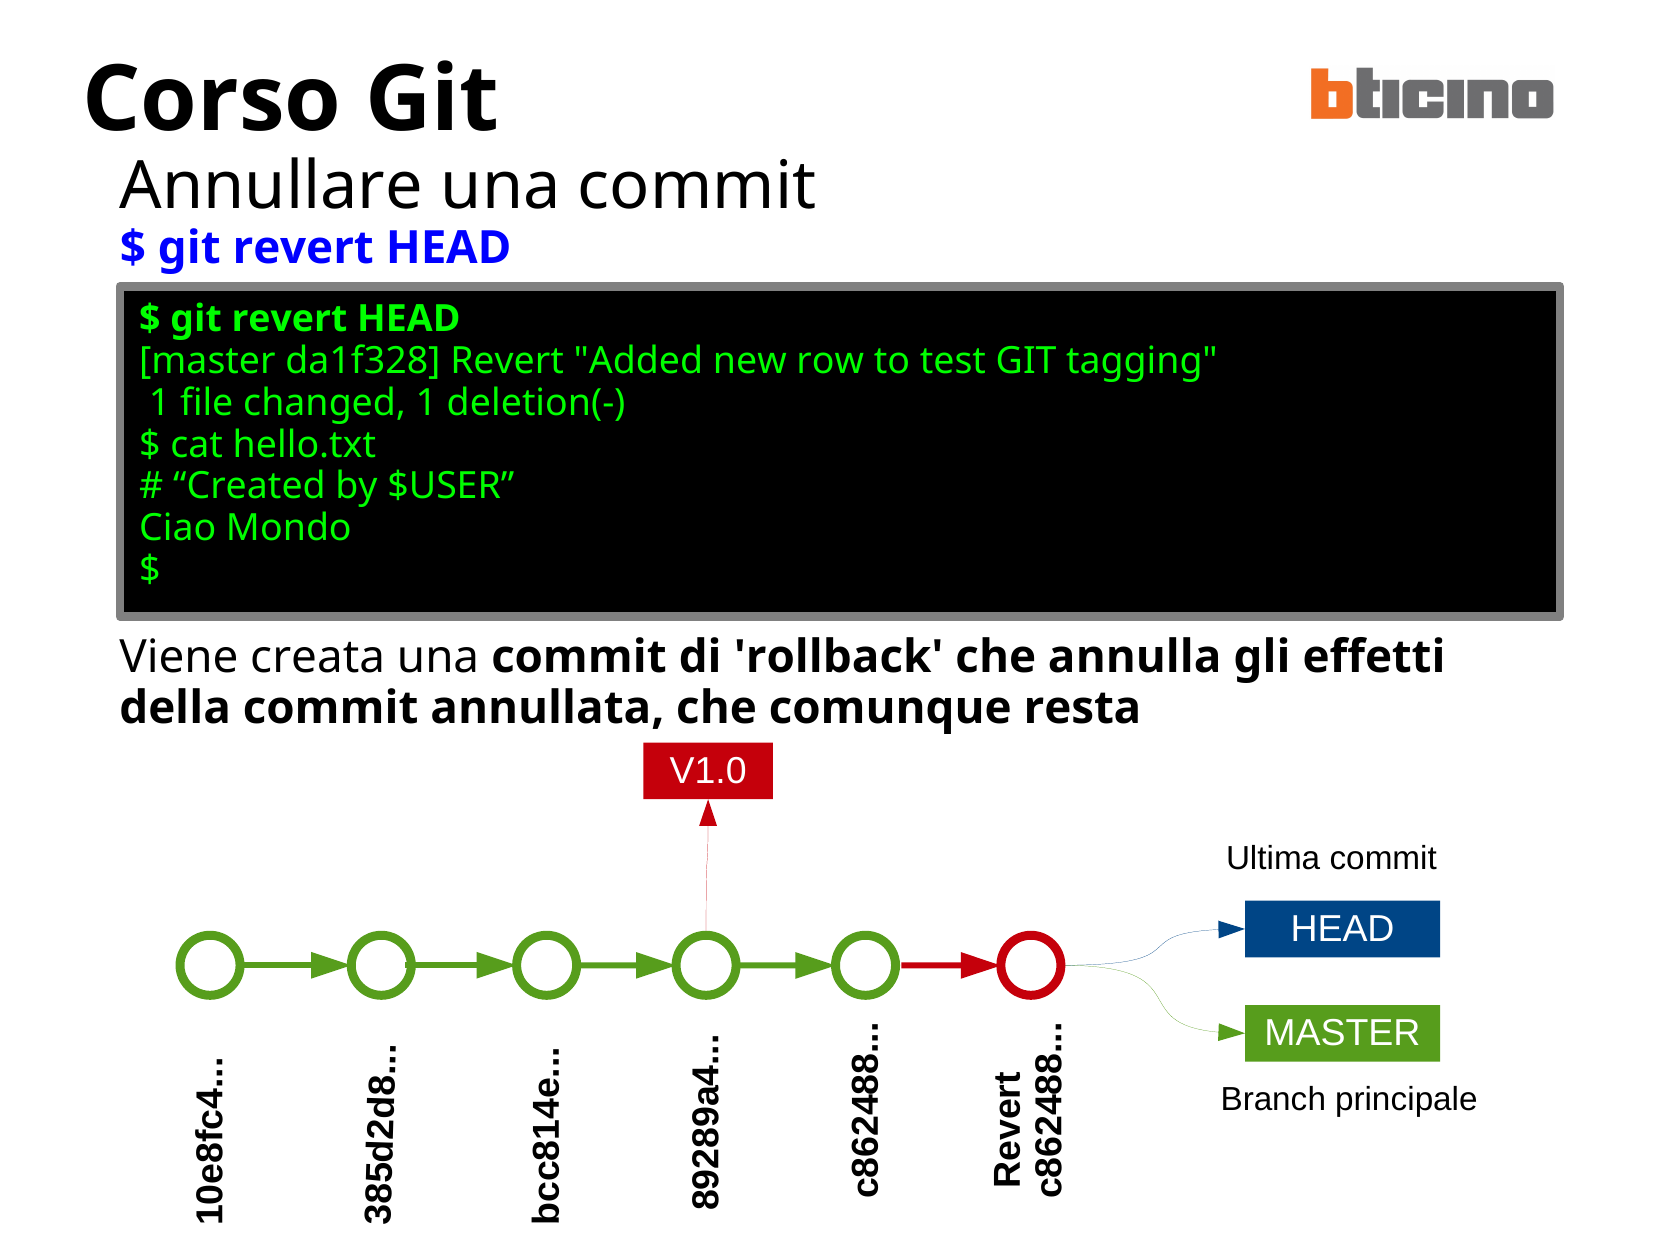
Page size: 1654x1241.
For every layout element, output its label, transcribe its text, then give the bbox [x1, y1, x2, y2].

text_box 89289a4... [677, 1013, 735, 1226]
text_box Viene creata una commit di 'rollback' che annulla gli effetti della commit annullata, che comunque resta [104, 623, 1555, 741]
text_box 10e8fc4... [181, 1013, 239, 1241]
text_box HEAD [1245, 900, 1441, 958]
text_box Ultima commit [1211, 832, 1467, 893]
text_box c862488... [837, 1001, 894, 1214]
text_box Annullare una commit $ git revert HEAD [105, 141, 1576, 282]
text_box $ git revert HEAD [master da1f328] Revert "Added new row to test GIT tagging" 1 file changed, 1 deletion(-) $ cat hello.txt # “Created by $USER” Ciao Mondo $ [120, 286, 1561, 617]
text_box Branch principale [1205, 1073, 1506, 1126]
text_box MASTER [1245, 1005, 1441, 1062]
title Corso Git [82, 48, 1570, 151]
text_box V1.0 [643, 742, 773, 800]
text_box 385d2d8... [349, 1018, 413, 1241]
text_box bcc814e... [518, 1019, 575, 1241]
text_box Revert c862488... [978, 1001, 1078, 1214]
